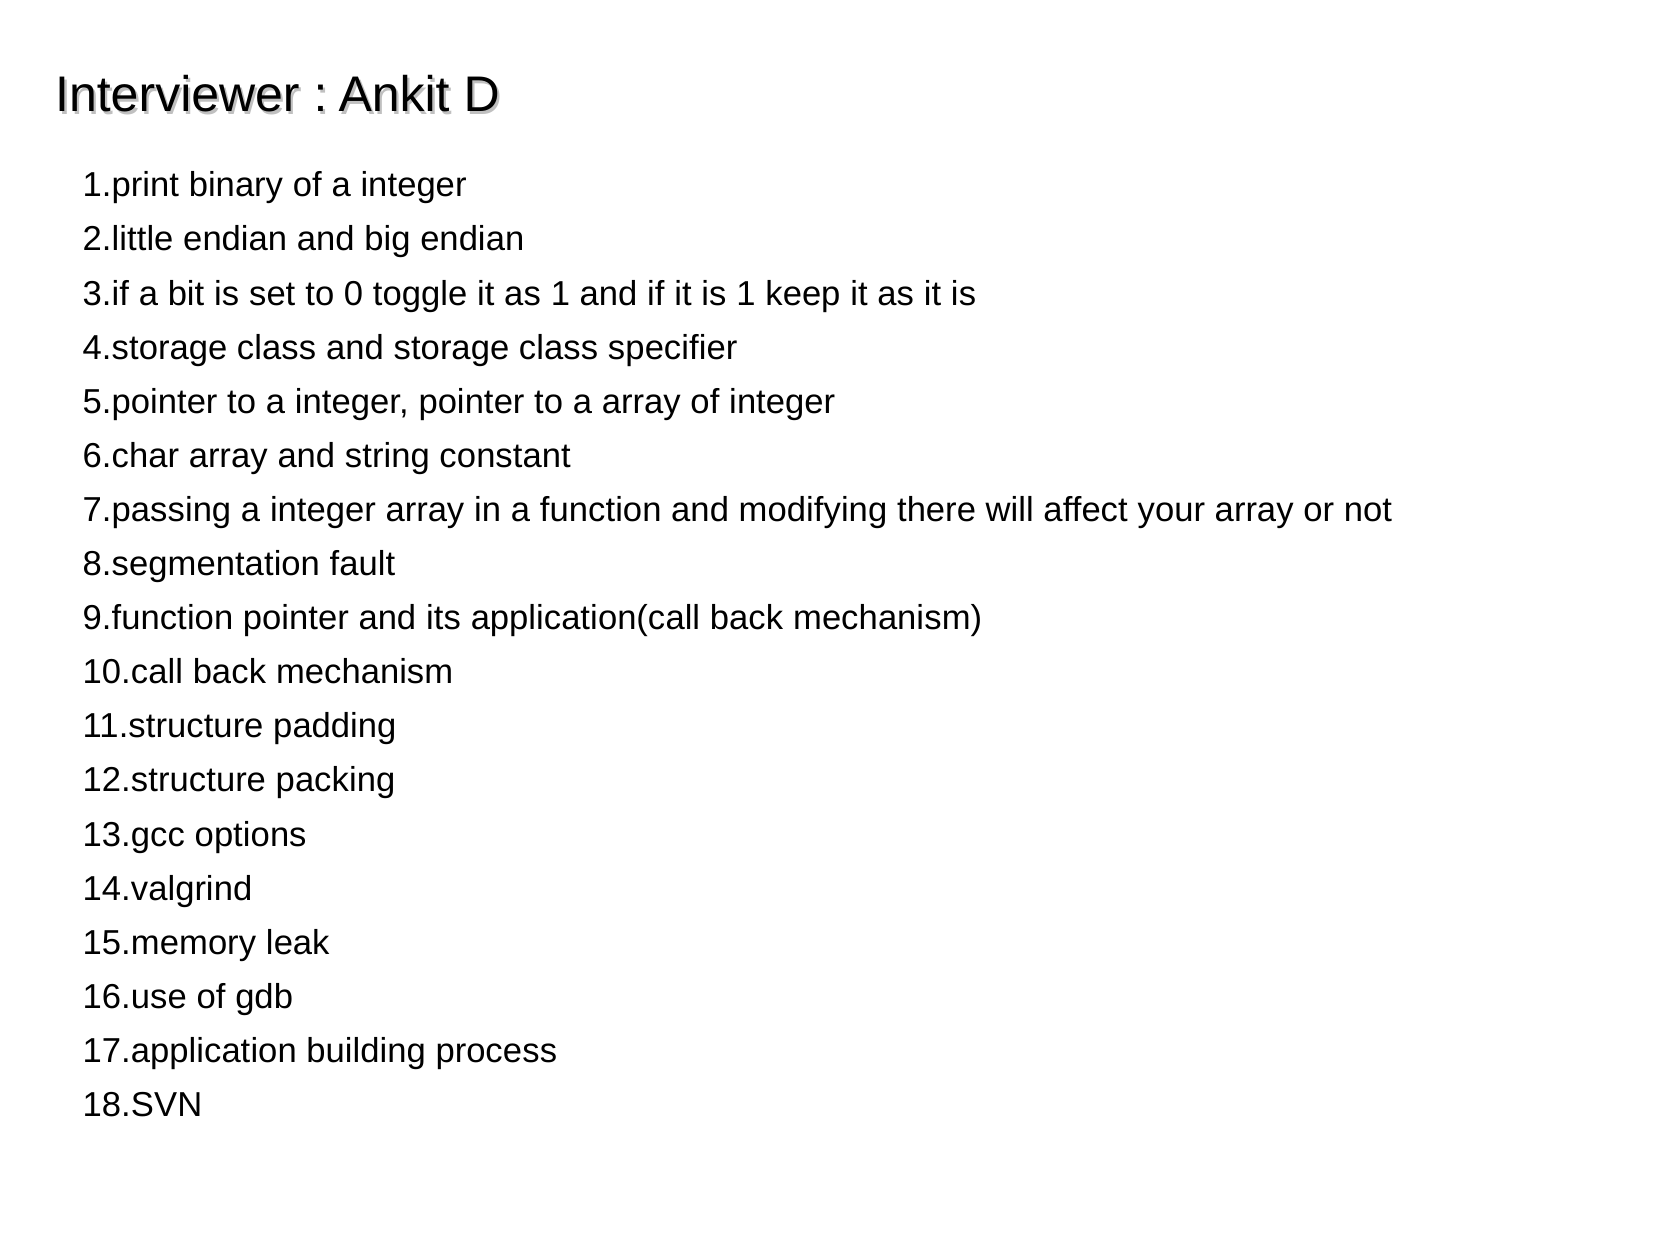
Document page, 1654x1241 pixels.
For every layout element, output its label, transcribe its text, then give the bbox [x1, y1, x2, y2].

list 1.print binary of a integer 2.little endian and big endian 3.if a bit is set to 0 toggle it as 1 and if it is 1 keep it as it is 4.storage class and storage class specifier 5.pointer to a integer, pointer to a array of integer 6.char array and string constant 7.passing a integer array in a function and modifying there will affect your array or not 8.segmentation fault 9.function pointer and its application(call back mechanism) 10.call back mechanism 11.structure padding 12.structure packing 13.gcc options 14.valgrind 15.memory leak 16.use of gdb 17.application building process 18.SVN [82, 165, 1571, 1134]
title Interviewer : Ankit D [35, 59, 520, 130]
